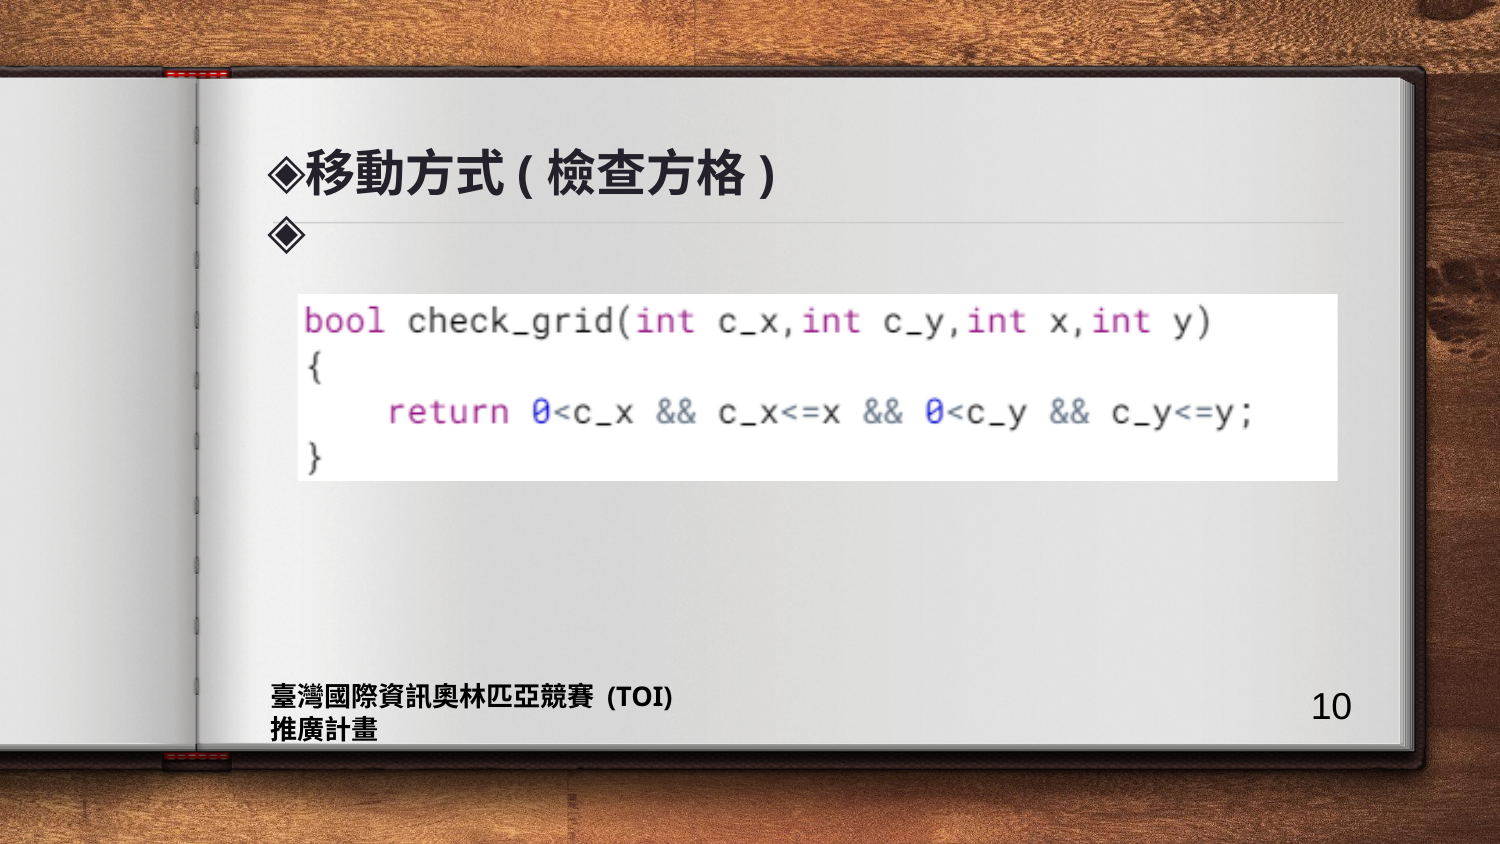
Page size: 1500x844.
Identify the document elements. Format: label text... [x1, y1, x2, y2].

text_box 移動方式(檢查方格) [252, 126, 853, 216]
picture [0, 0, 1500, 844]
text_box <number> [1295, 672, 1386, 737]
